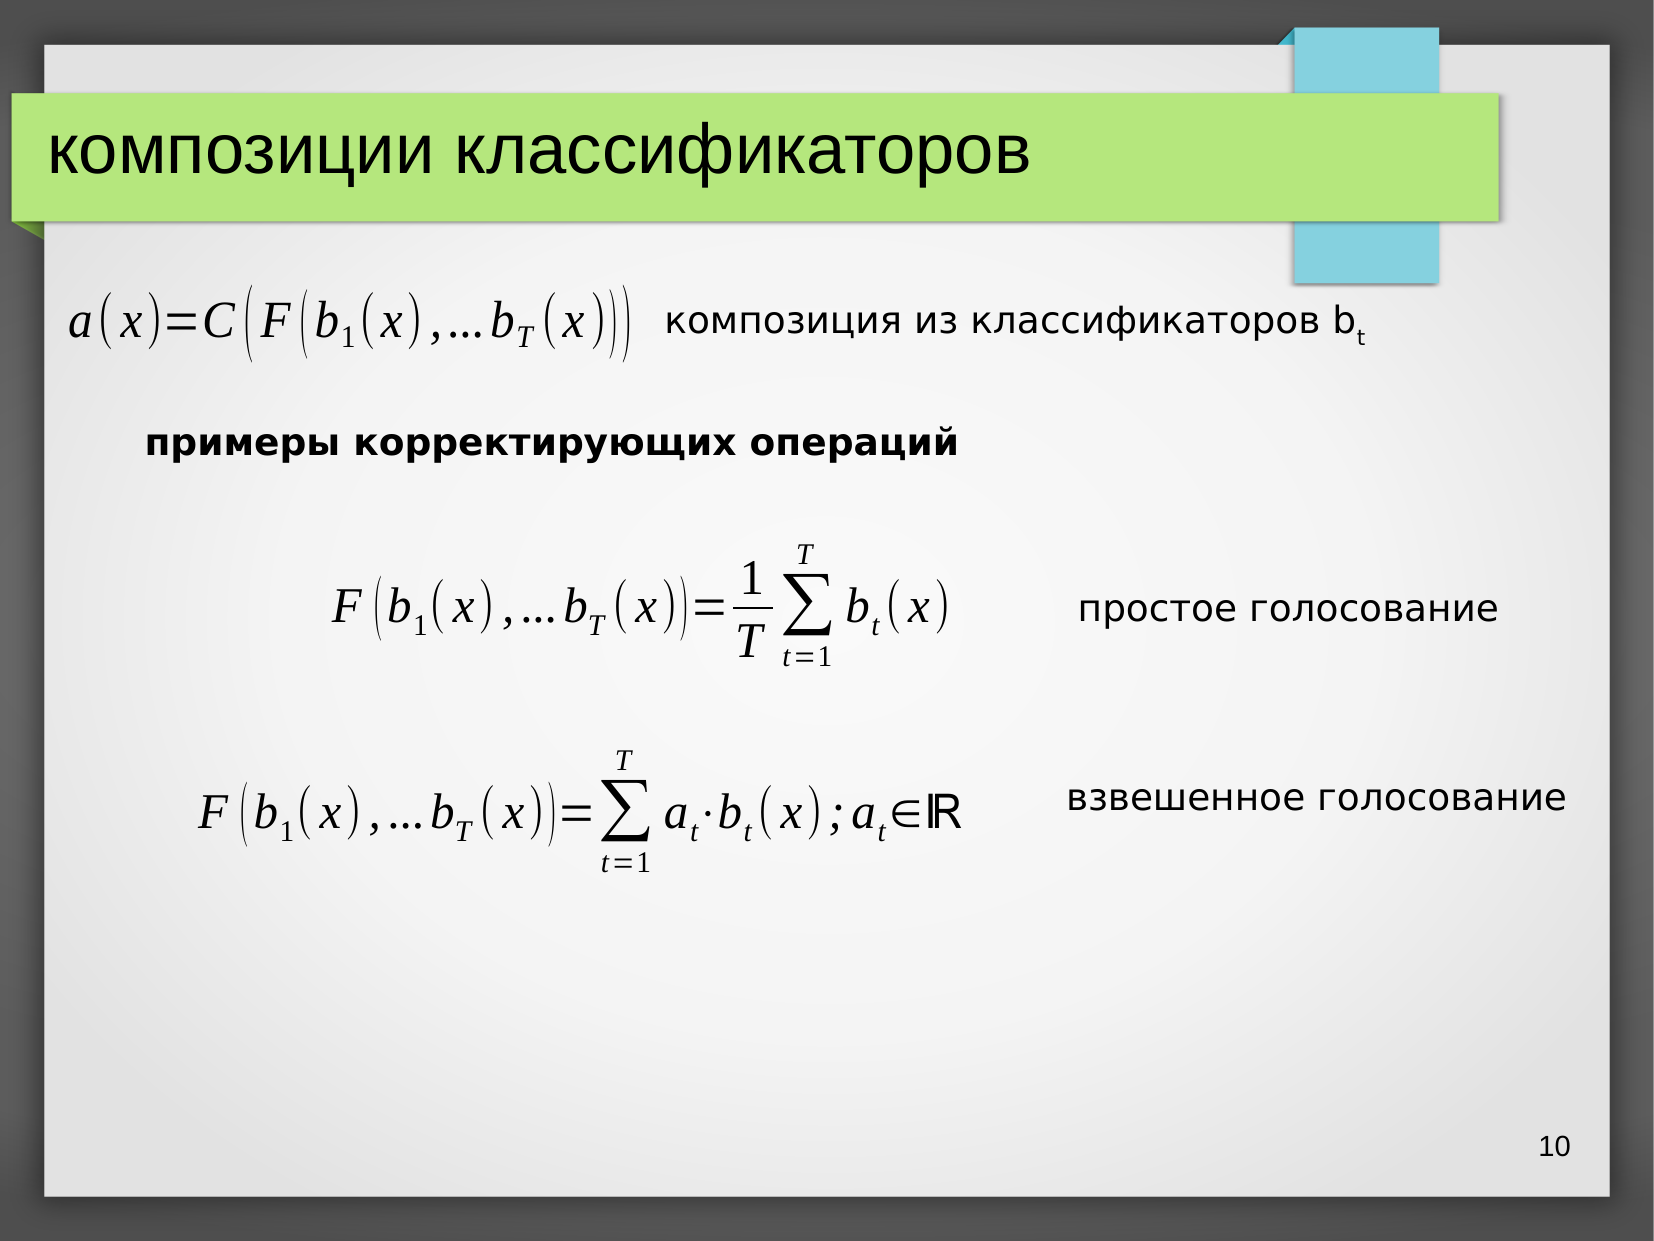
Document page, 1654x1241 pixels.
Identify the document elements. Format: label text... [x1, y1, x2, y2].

text_box простое голосование [1062, 579, 1560, 638]
text_box взвешенное голосование [1051, 768, 1595, 851]
title композиции классификаторов [47, 109, 1501, 189]
chart [188, 744, 971, 880]
picture [0, 0, 1654, 1241]
chart [60, 282, 638, 367]
text_box композиция из классификаторов bt [649, 291, 1453, 359]
text_box примеры корректирующих операций [129, 413, 1300, 485]
chart [322, 537, 957, 674]
